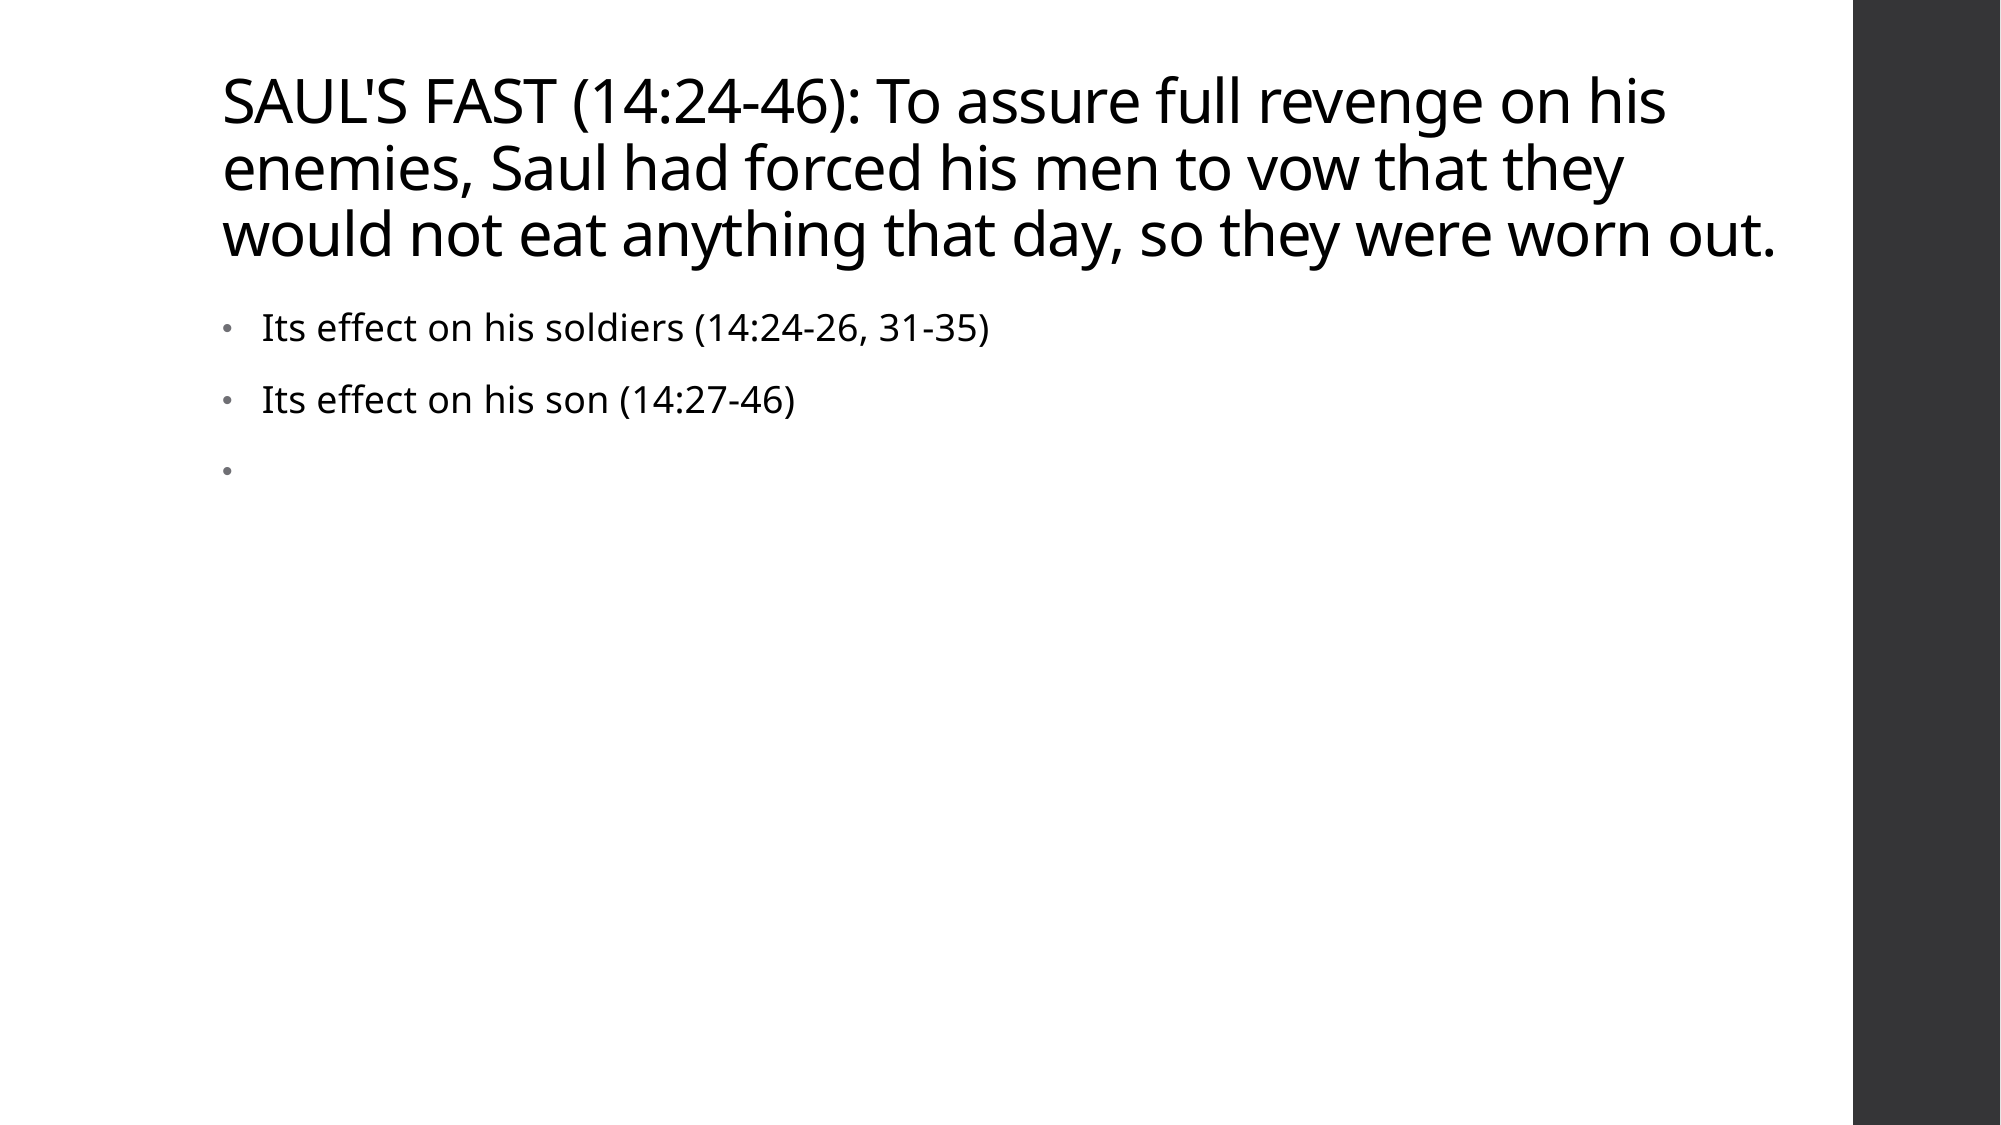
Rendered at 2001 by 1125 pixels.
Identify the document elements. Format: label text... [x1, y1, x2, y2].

list Its effect on his soldiers (14:24-26, 31-35) Its effect on his son (14:27-46) [206, 299, 1617, 1014]
title SAUL'S FAST (14:24-46): To assure full revenge on his enemies, Saul had forced his men to vow that they would not eat anything that day, so they were worn out. [206, 60, 1797, 278]
